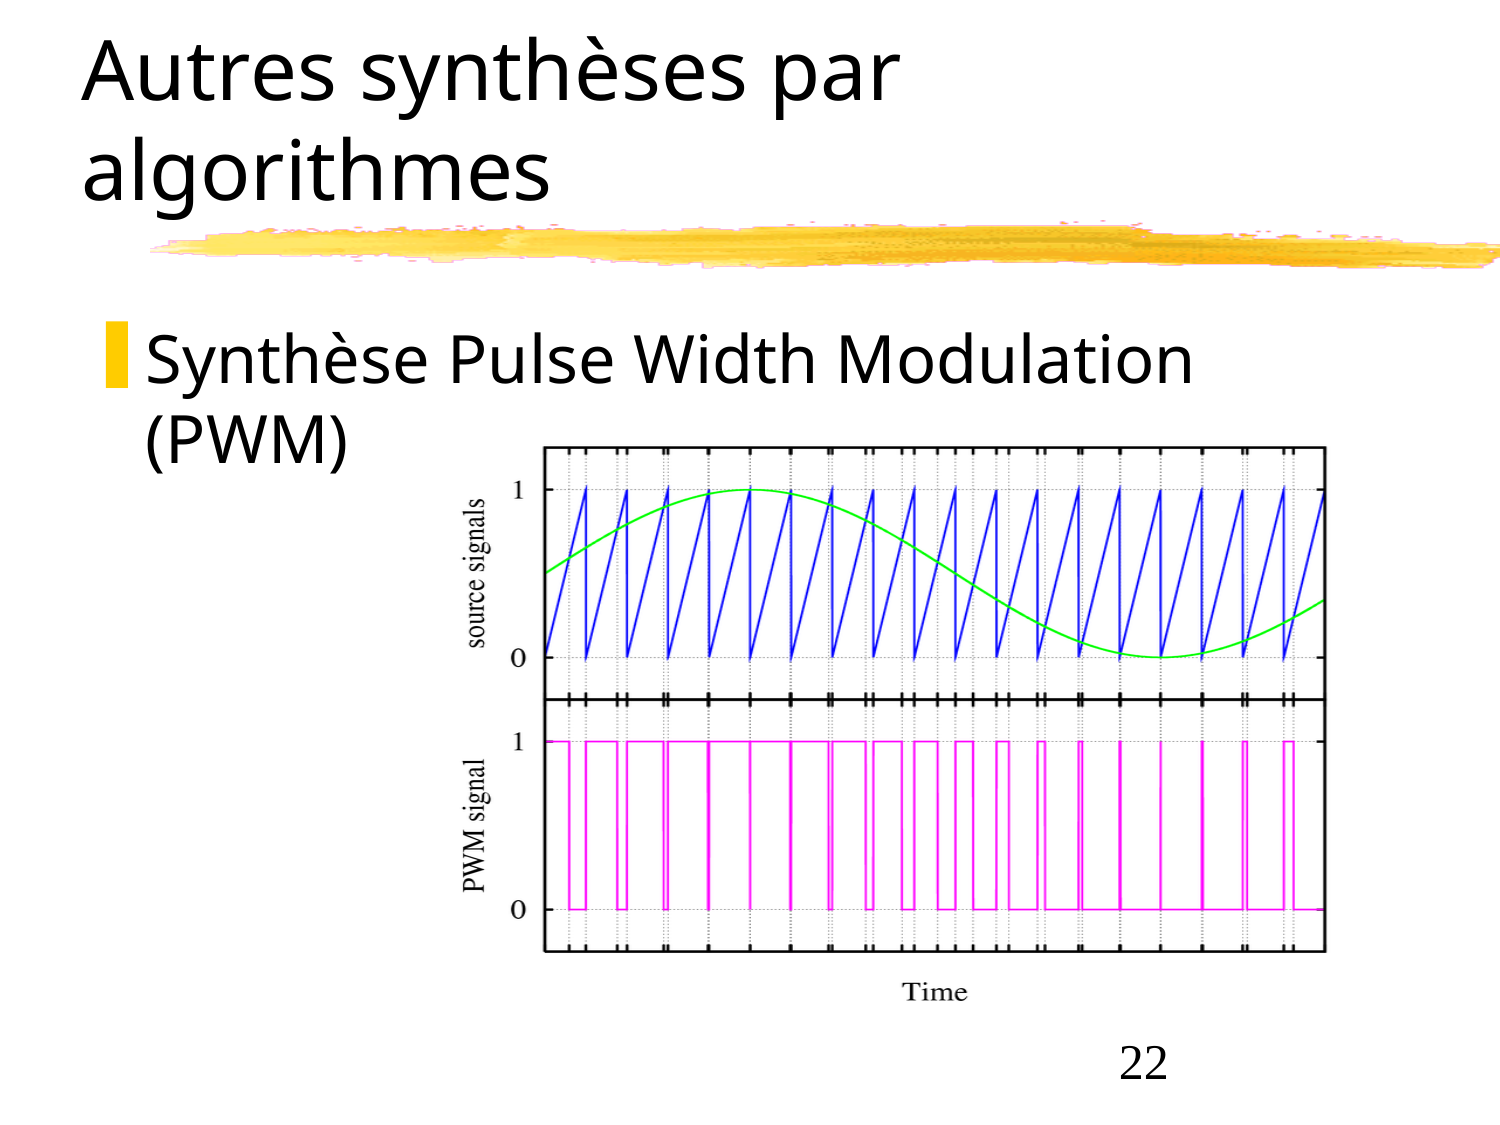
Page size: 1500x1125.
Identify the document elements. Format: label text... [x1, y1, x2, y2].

picture [442, 442, 1378, 1002]
picture [150, 215, 1500, 279]
list Synthèse Pulse Width Modulation (PWM) [74, 309, 1417, 994]
title Autres synthèses par algorithmes [66, 8, 1342, 225]
